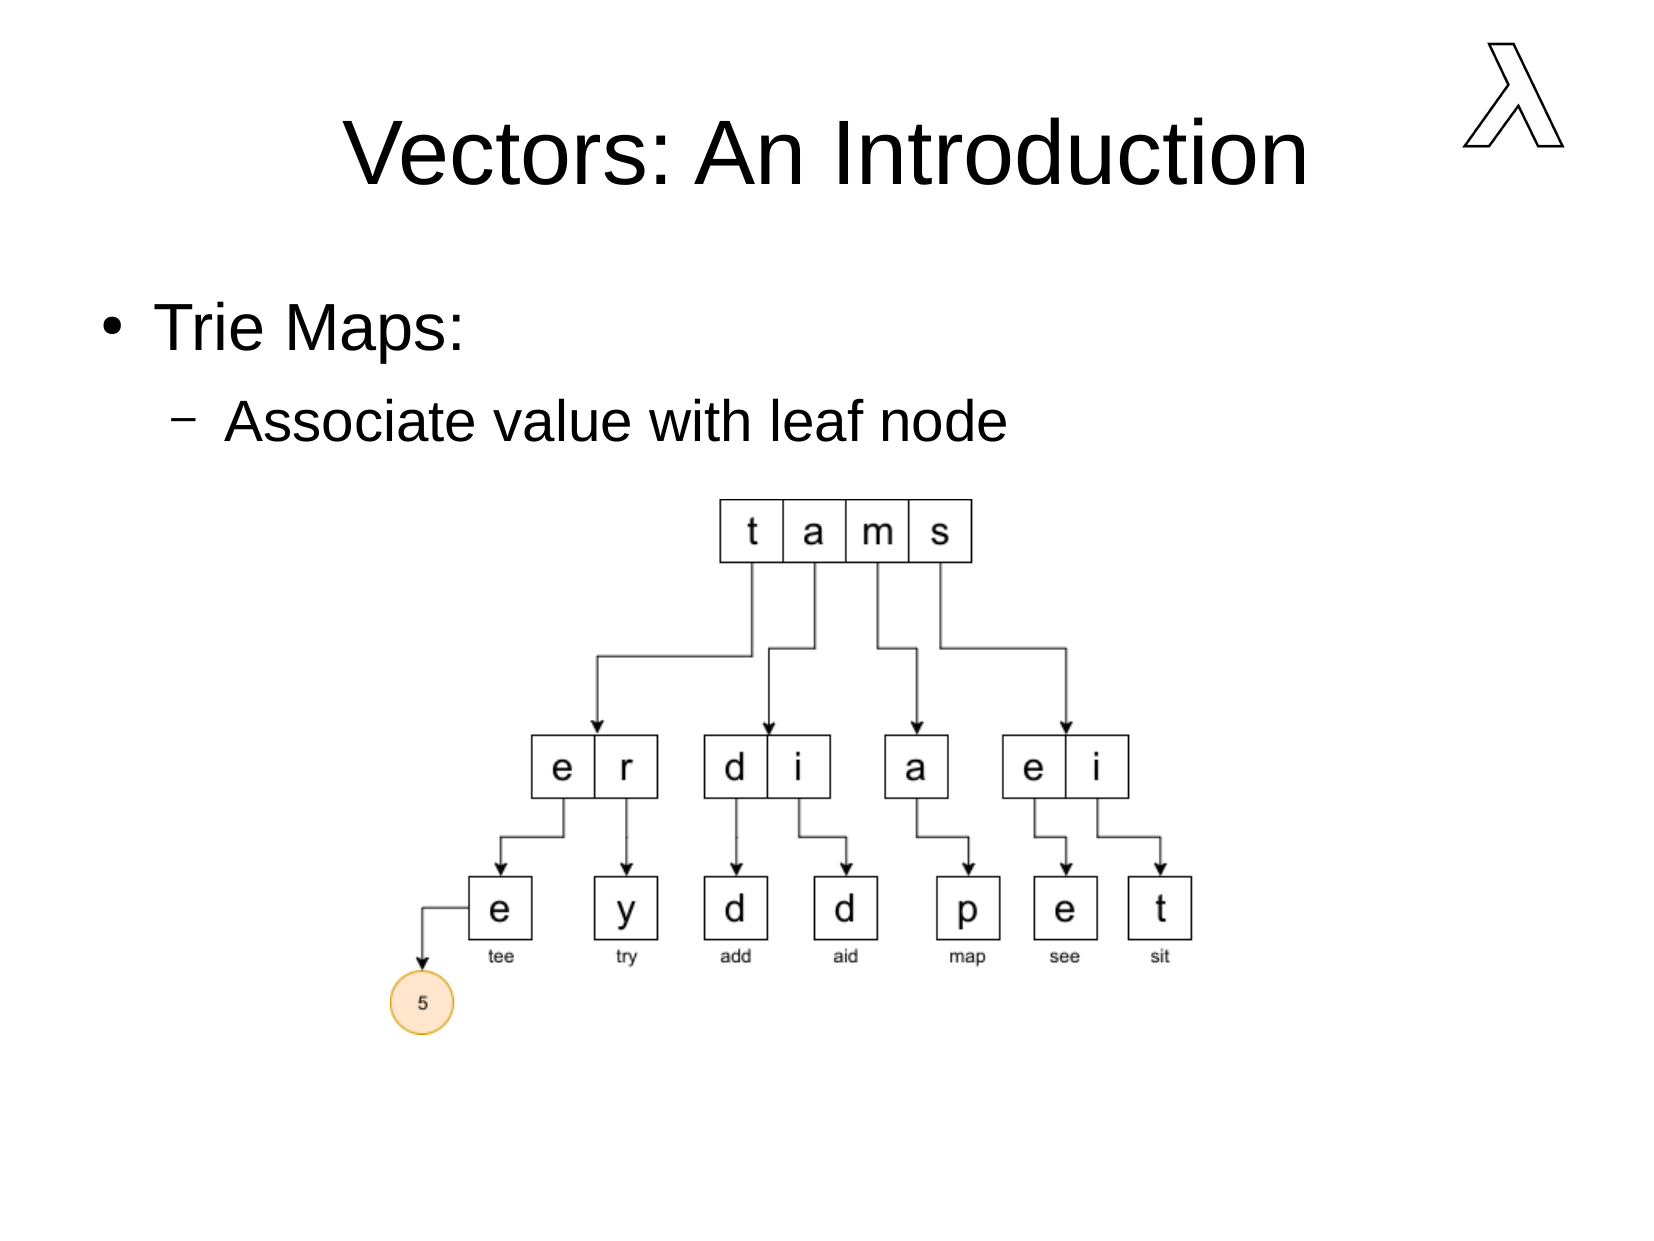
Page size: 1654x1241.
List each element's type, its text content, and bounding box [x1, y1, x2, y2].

list Trie Maps: Associate value with leaf node [82, 290, 1571, 1010]
title Vectors: An Introduction [82, 49, 1571, 257]
picture [390, 499, 1194, 1036]
picture [1440, 40, 1587, 151]
